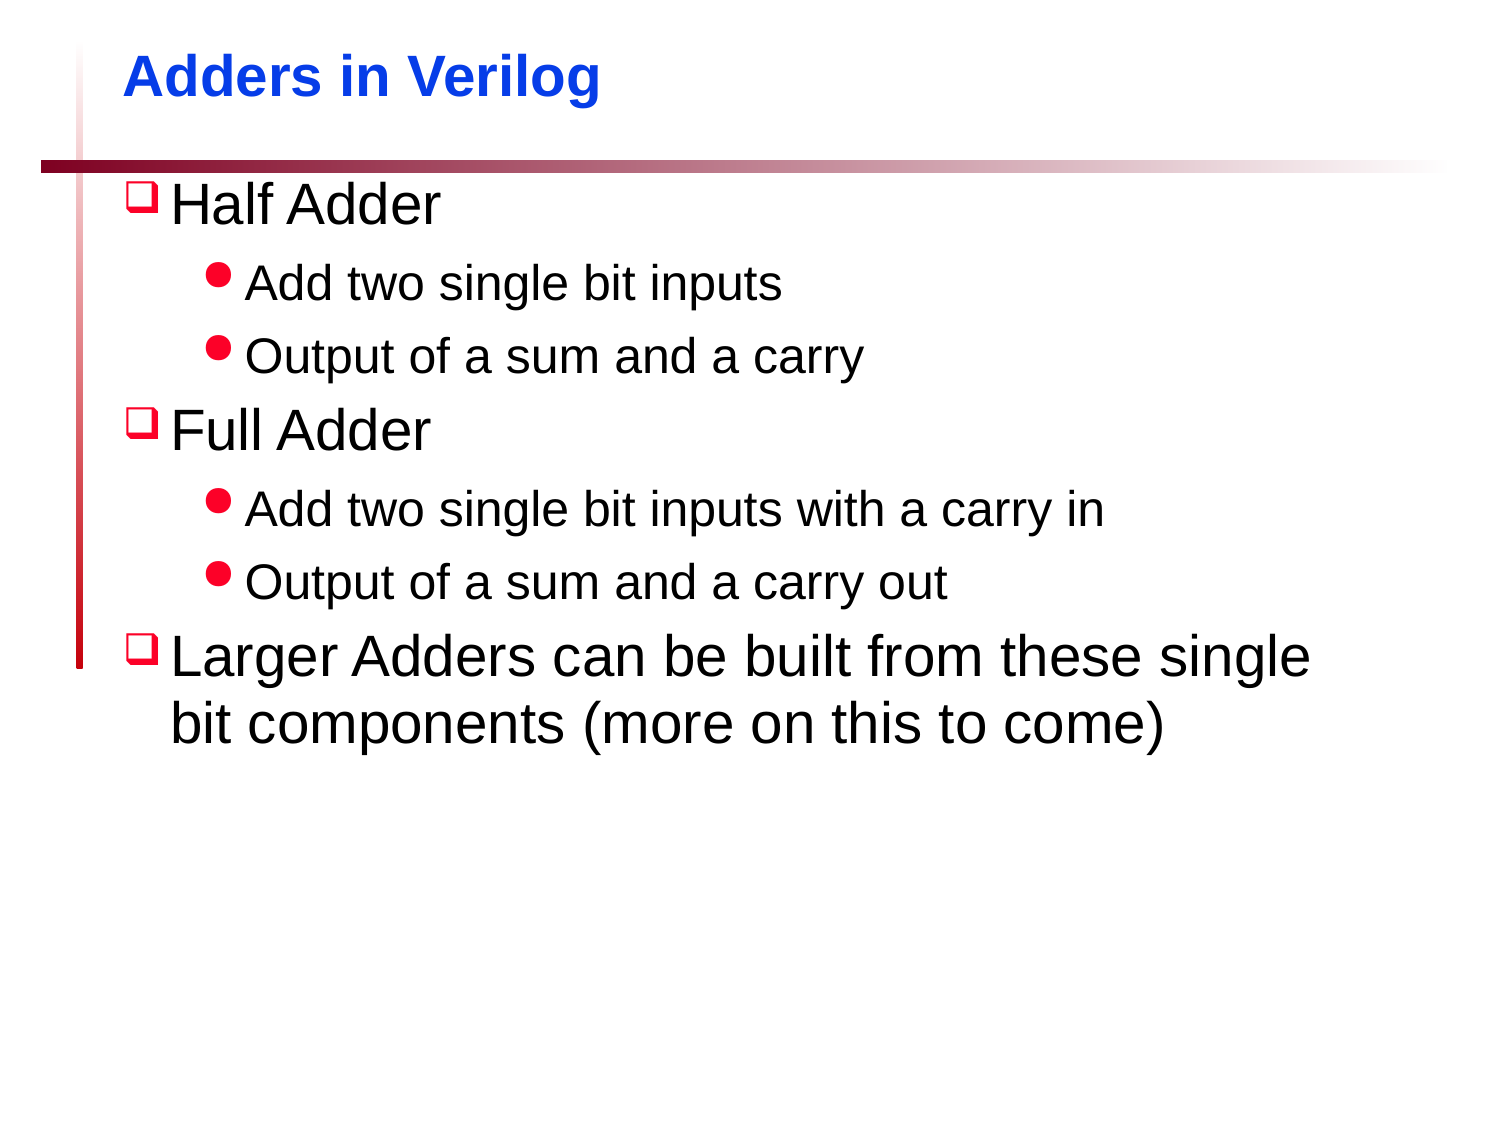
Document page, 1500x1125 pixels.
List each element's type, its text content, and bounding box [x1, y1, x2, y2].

title Adders in Verilog [112, 43, 1400, 167]
list Half Adder Add two single bit inputs Output of a sum and a carry Full Adder Add two single bit inputs with a carry in Output of a sum and a carry out Larger Adders can be built from these single bit components (more on this to come) [112, 167, 1400, 829]
